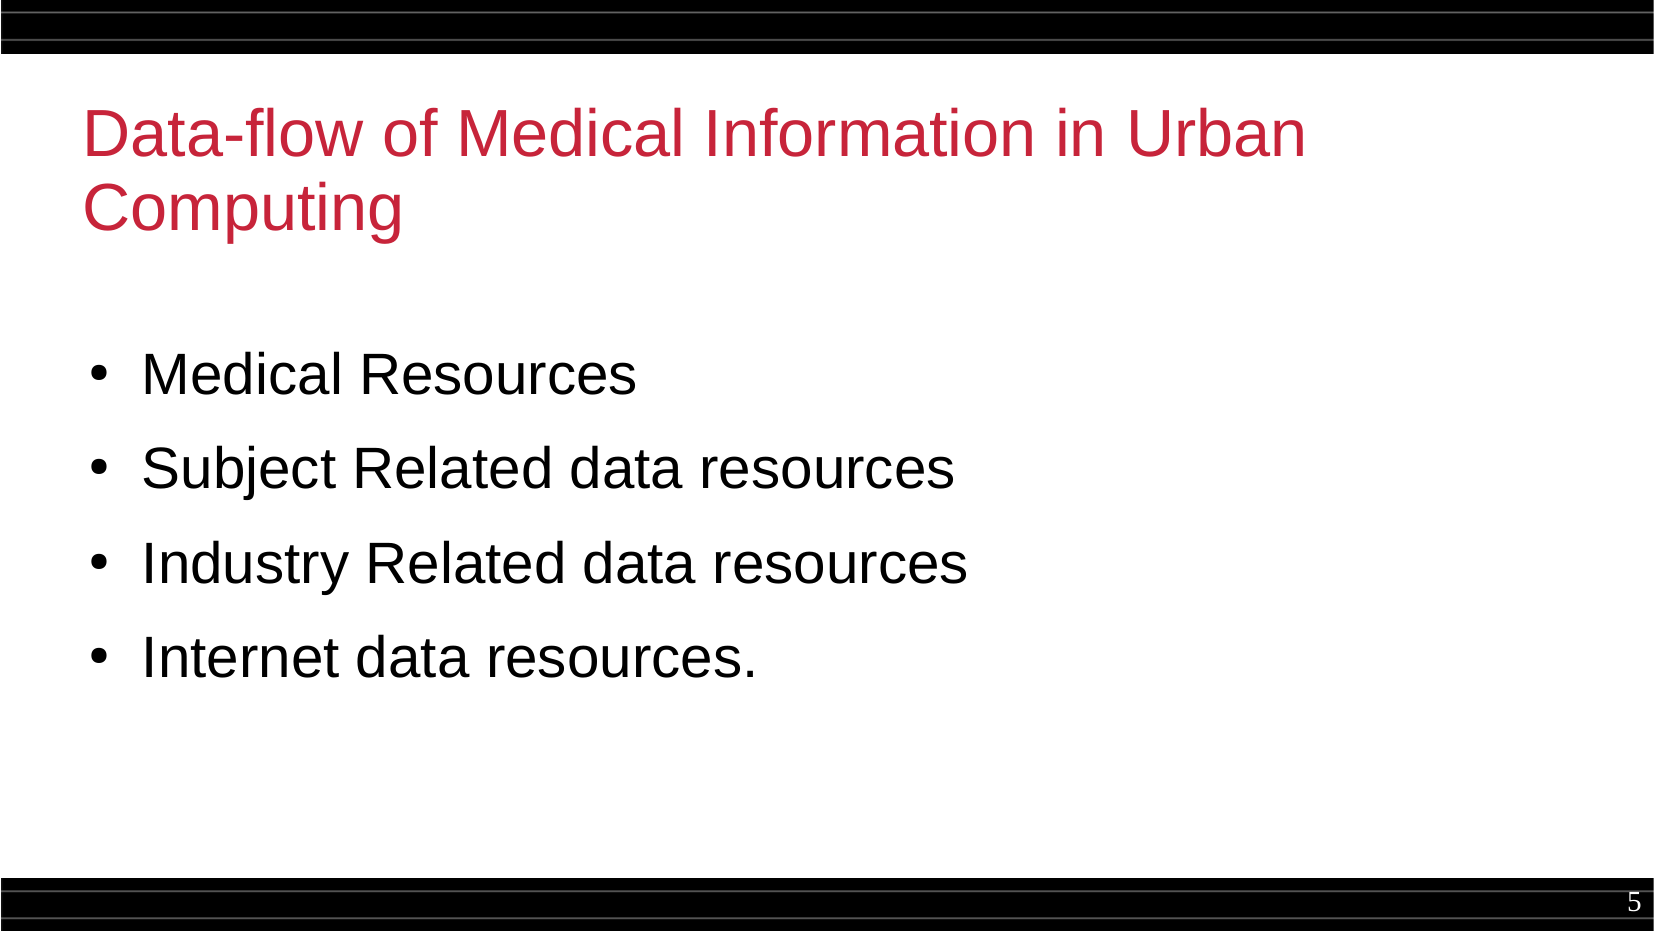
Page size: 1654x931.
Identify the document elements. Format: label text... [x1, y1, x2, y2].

title Data-flow of Medical Information in Urban Computing [82, 77, 1571, 264]
picture [1, 878, 1654, 931]
picture [1, 0, 1654, 54]
list Medical Resources Subject Related data resources Industry Related data resources Internet data resources. [70, 341, 1560, 827]
